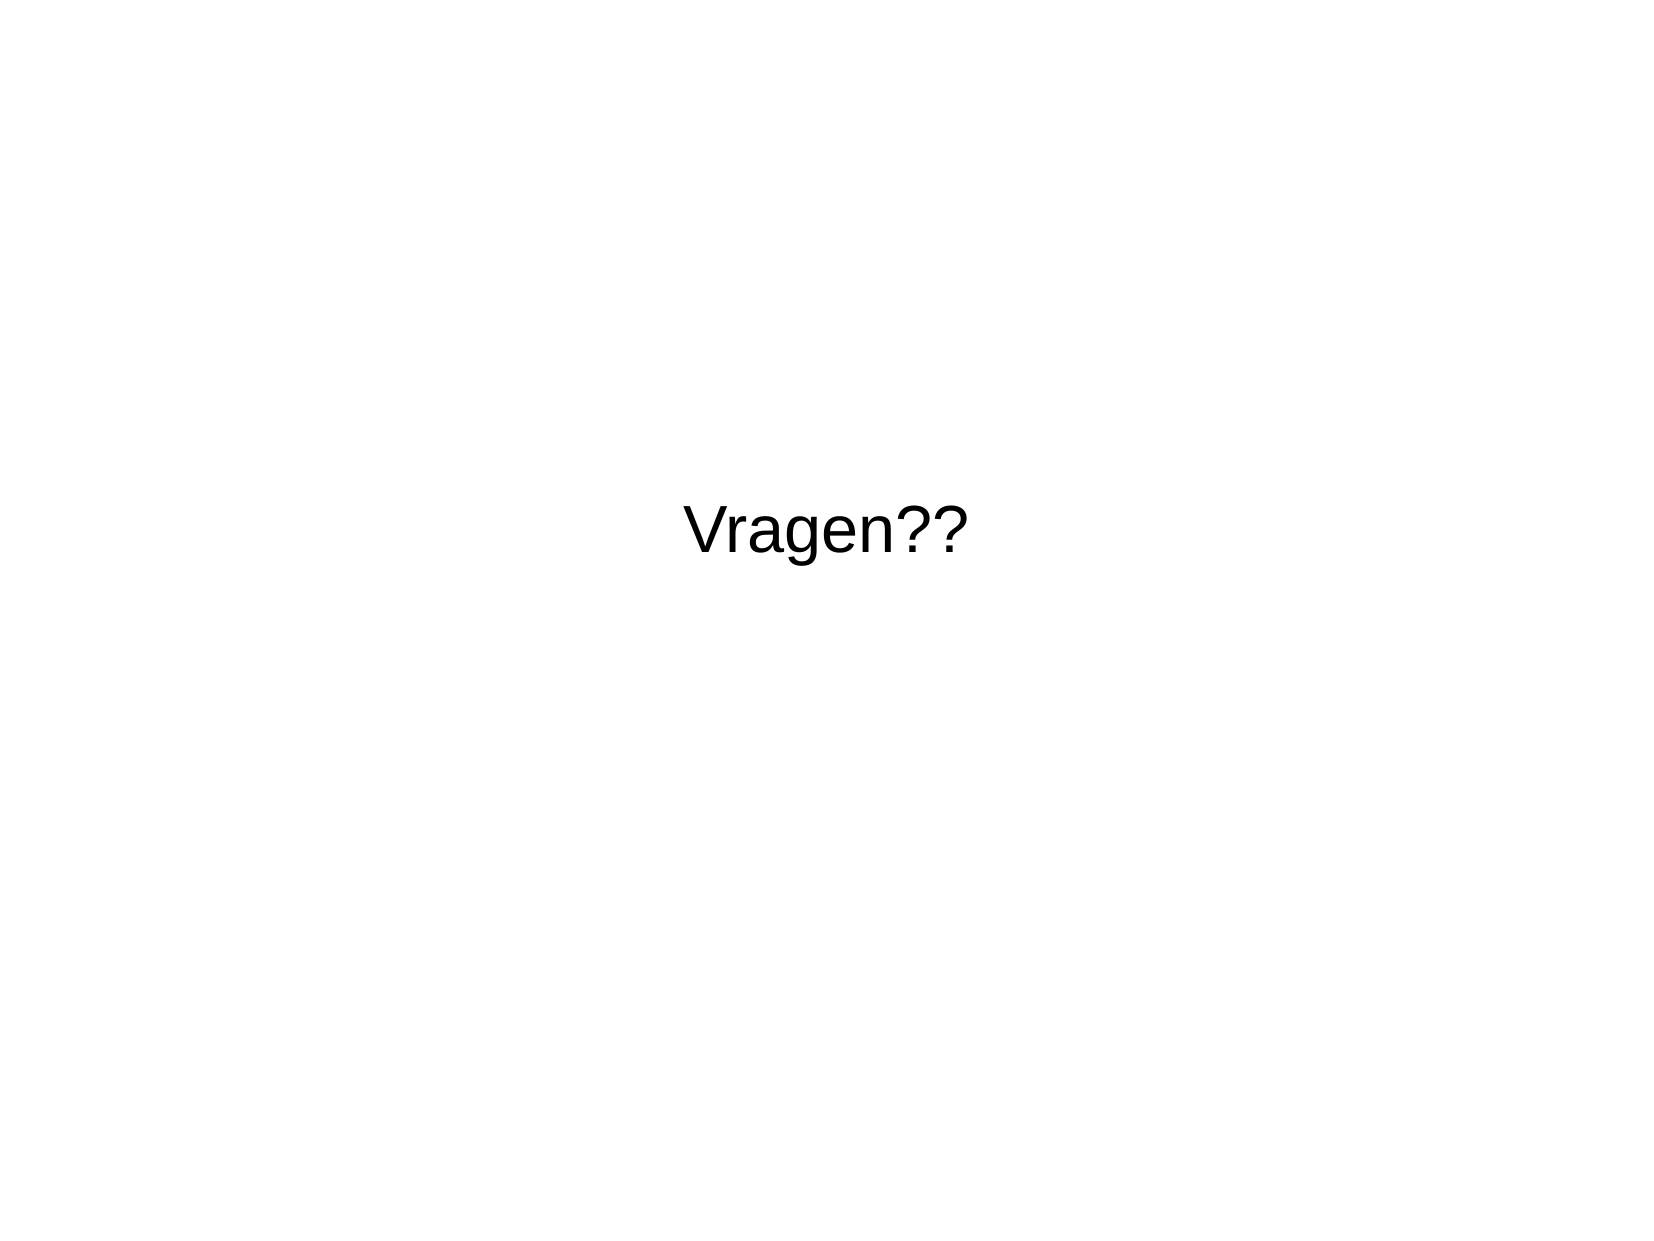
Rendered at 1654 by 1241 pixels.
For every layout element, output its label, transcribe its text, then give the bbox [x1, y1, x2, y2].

subtitle Vragen?? [82, 49, 1571, 1010]
